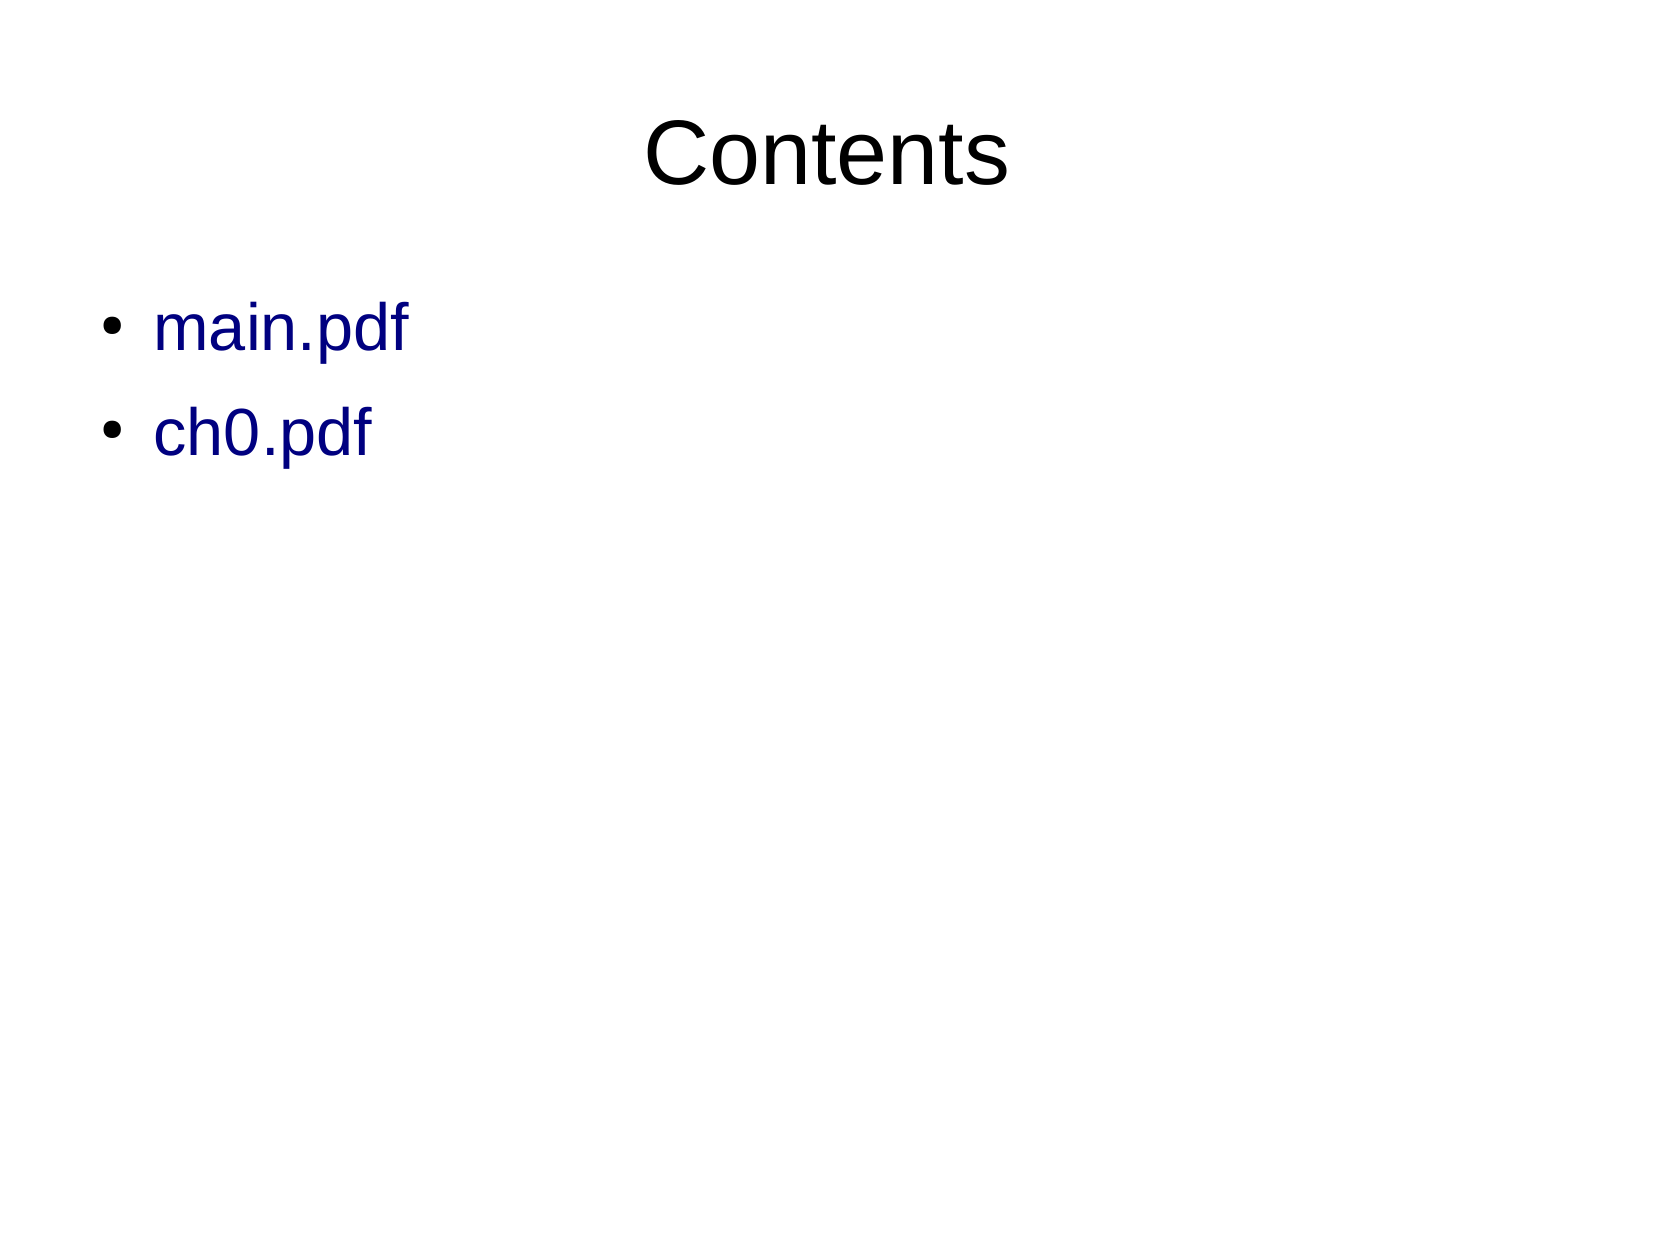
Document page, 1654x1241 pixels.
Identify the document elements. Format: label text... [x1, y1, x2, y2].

title Contents [82, 49, 1571, 257]
list main.pdf ch0.pdf [82, 290, 1571, 1010]
